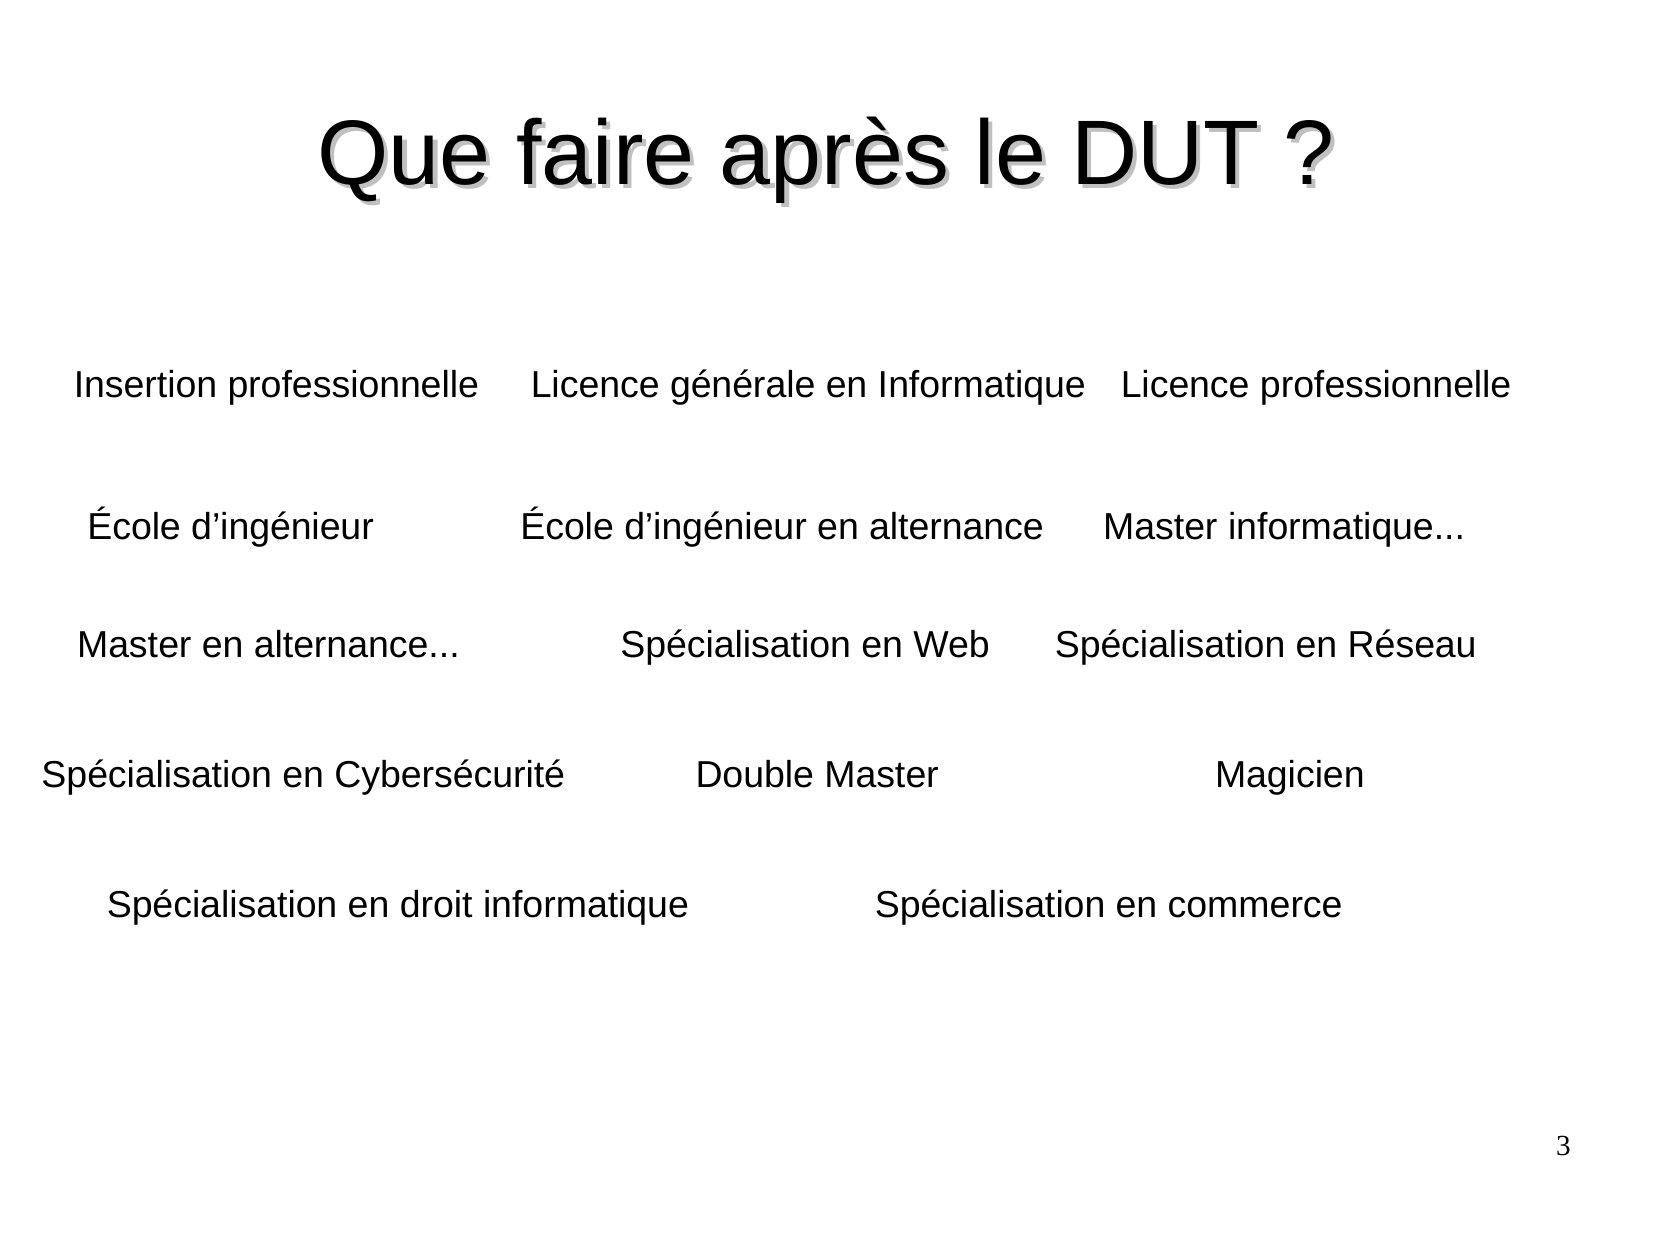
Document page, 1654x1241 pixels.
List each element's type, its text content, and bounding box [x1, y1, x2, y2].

text_box Magicien [1200, 746, 1380, 804]
text_box École d’ingénieur [72, 498, 493, 556]
text_box Licence professionnelle [1106, 356, 1527, 414]
text_box Master en alternance... [62, 616, 475, 674]
text_box Licence générale en Informatique [516, 356, 1101, 414]
text_box Insertion professionnelle [59, 356, 494, 414]
text_box Spécialisation en Réseau [1040, 616, 1492, 674]
text_box Master informatique... [1088, 498, 1481, 556]
title Que faire après le DUT ? [82, 49, 1571, 257]
text_box Spécialisation en droit informatique [92, 875, 751, 975]
text_box Spécialisation en Cybersécurité [26, 746, 581, 804]
text_box École d’ingénieur en alternance [505, 498, 1059, 556]
text_box Spécialisation en commerce [859, 875, 1453, 975]
text_box Spécialisation en Web [605, 616, 1005, 674]
text_box Double Master [680, 746, 954, 804]
